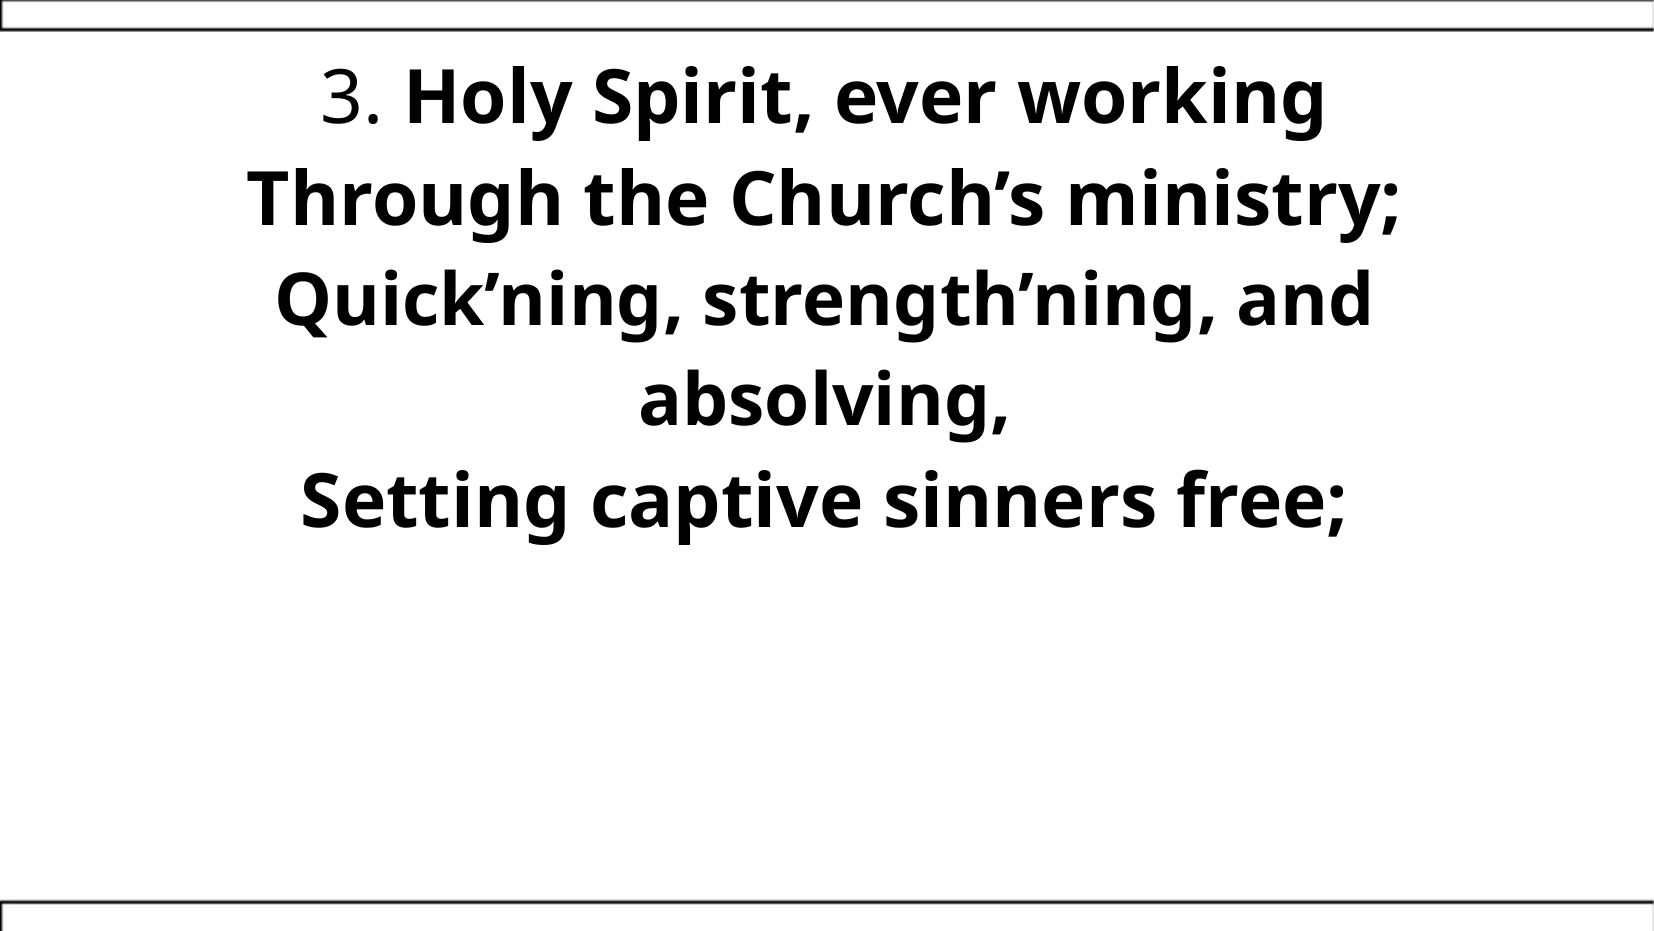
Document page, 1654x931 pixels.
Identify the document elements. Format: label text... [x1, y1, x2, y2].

picture [0, 0, 1654, 931]
text_box 3. Holy Spirit, ever working Through the Church’s ministry; Quick’ning, strength’ning, and absolving, Setting captive sinners free; [90, 35, 1561, 451]
